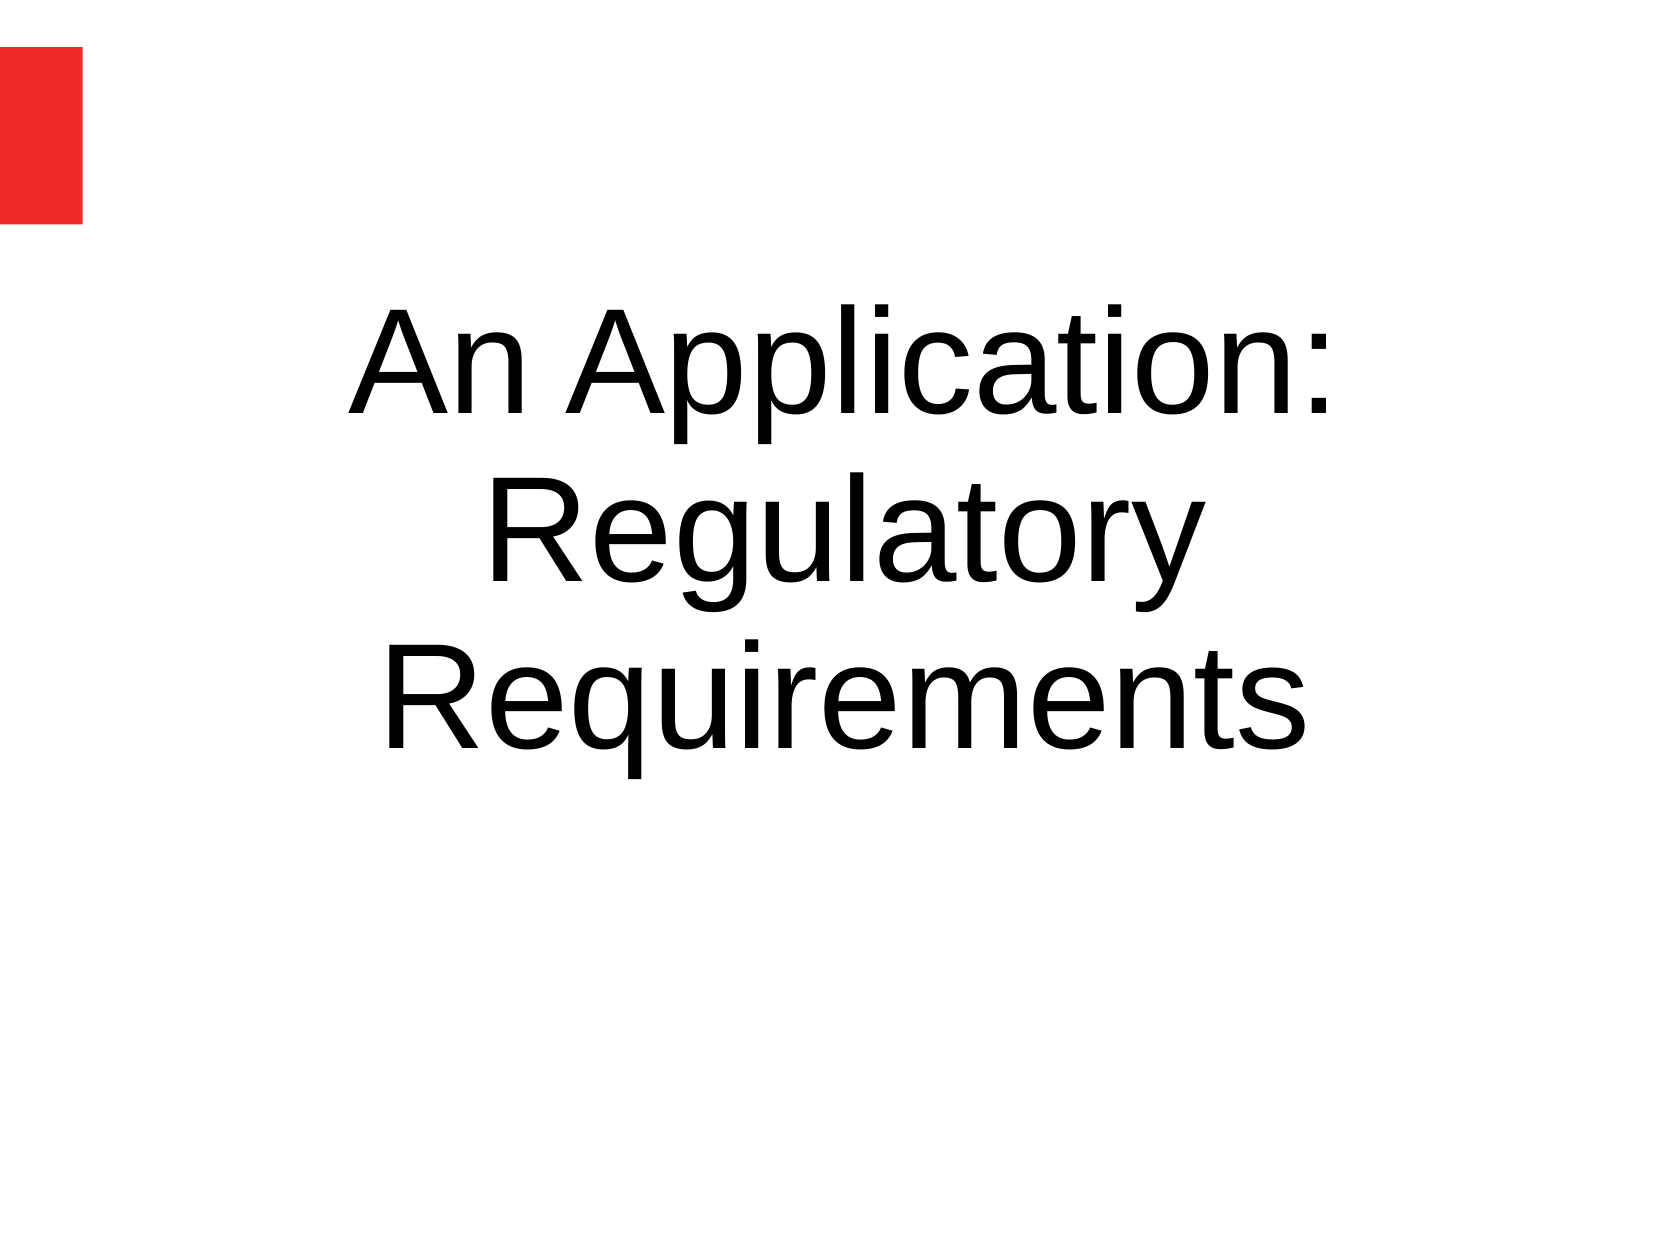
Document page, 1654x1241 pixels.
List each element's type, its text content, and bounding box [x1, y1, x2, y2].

subtitle An Application: Regulatory Requirements [118, 49, 1571, 1010]
